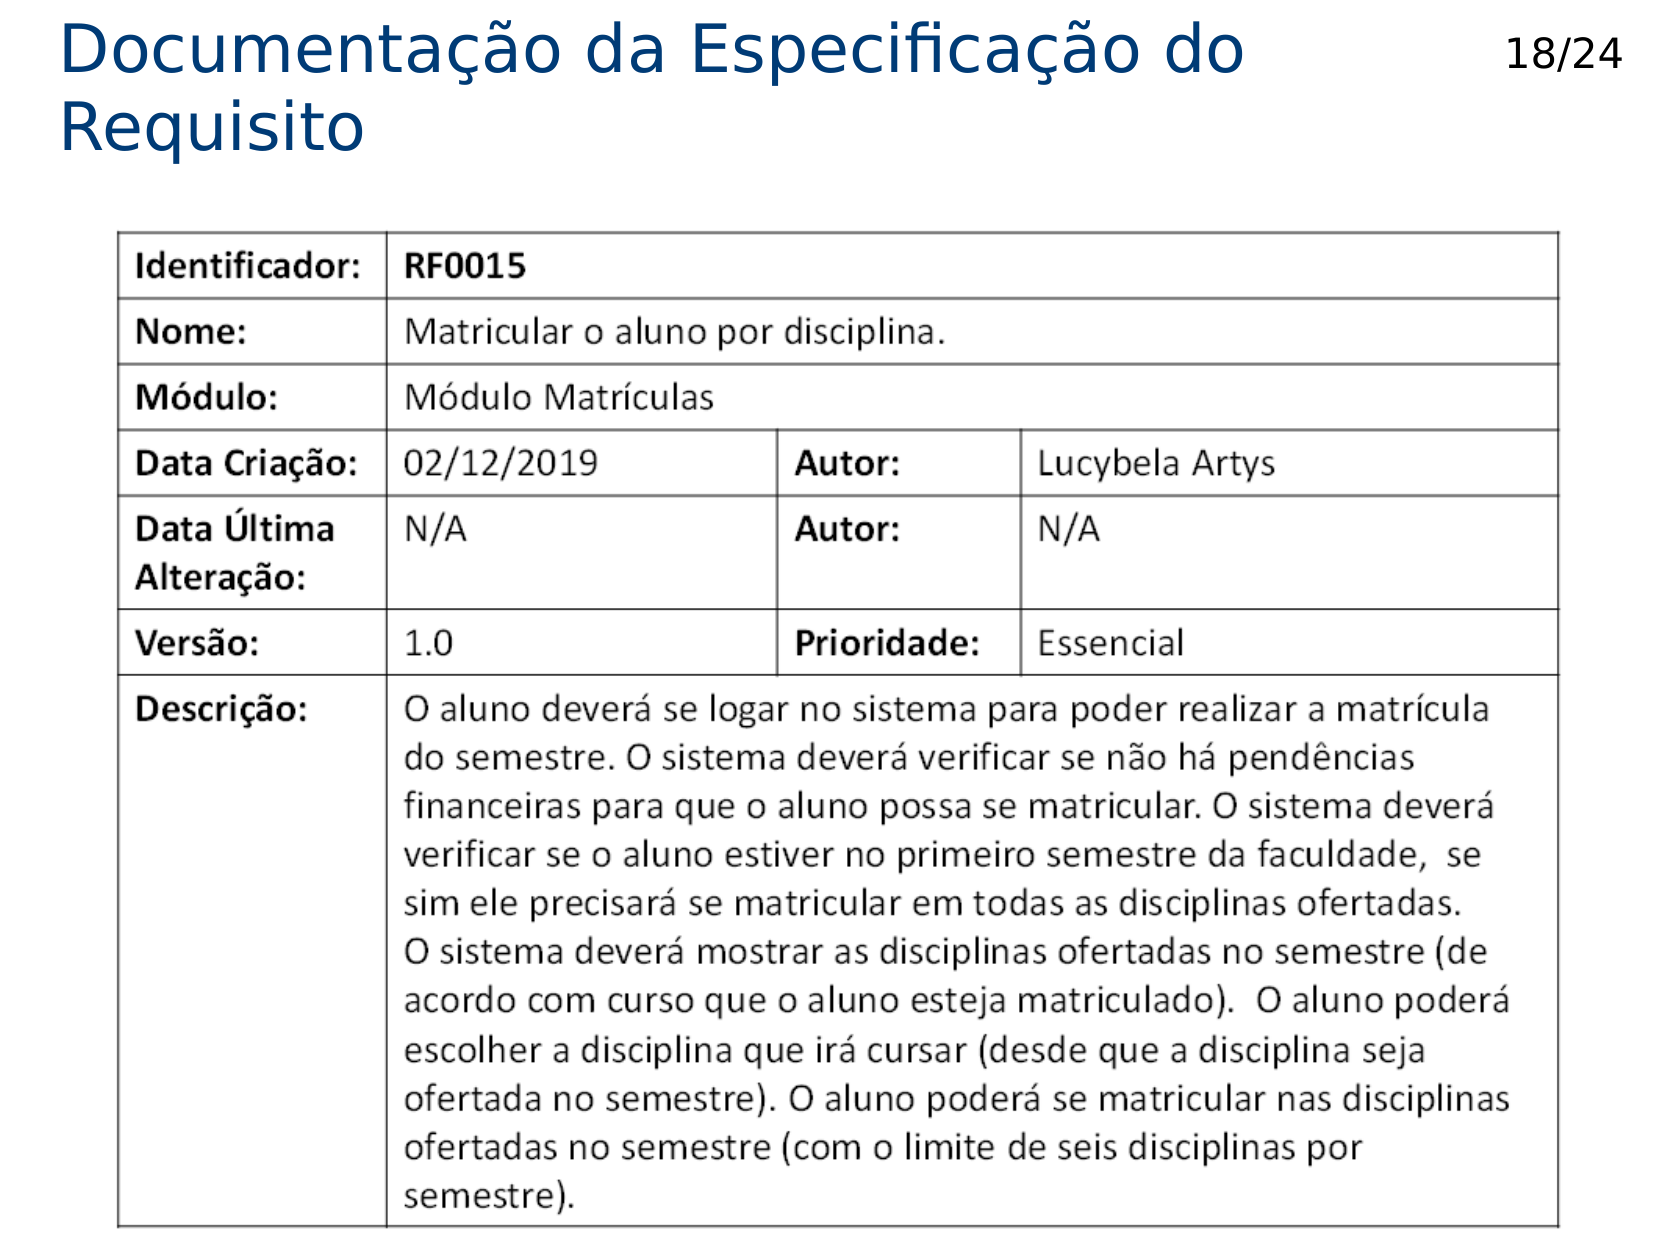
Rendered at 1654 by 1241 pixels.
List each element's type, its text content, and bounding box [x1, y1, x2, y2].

picture [108, 222, 1570, 1241]
title Documentação da Especificação do Requisito [59, 10, 1506, 167]
